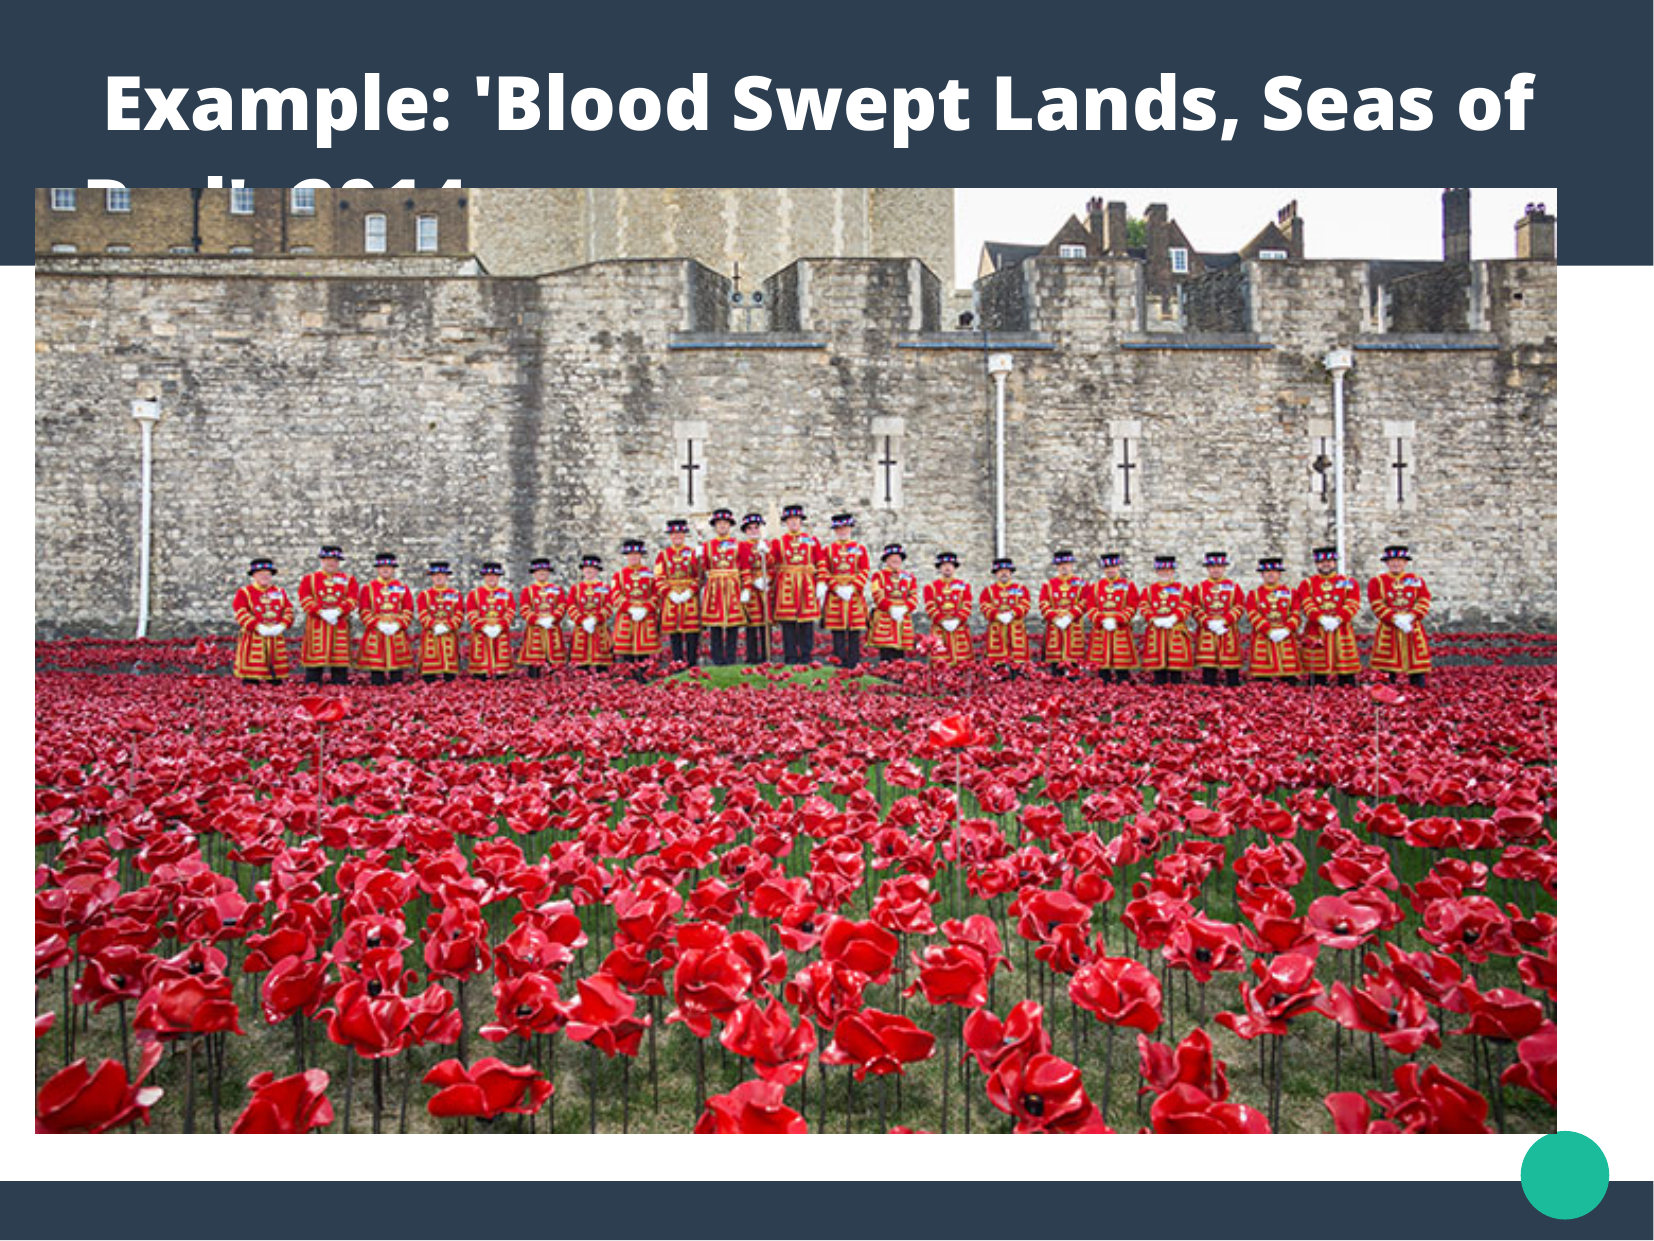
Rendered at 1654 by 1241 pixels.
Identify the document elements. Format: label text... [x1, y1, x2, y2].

title Example: 'Blood Swept Lands, Seas of Red', 2014 [82, 49, 1571, 257]
picture [35, 188, 1557, 1134]
